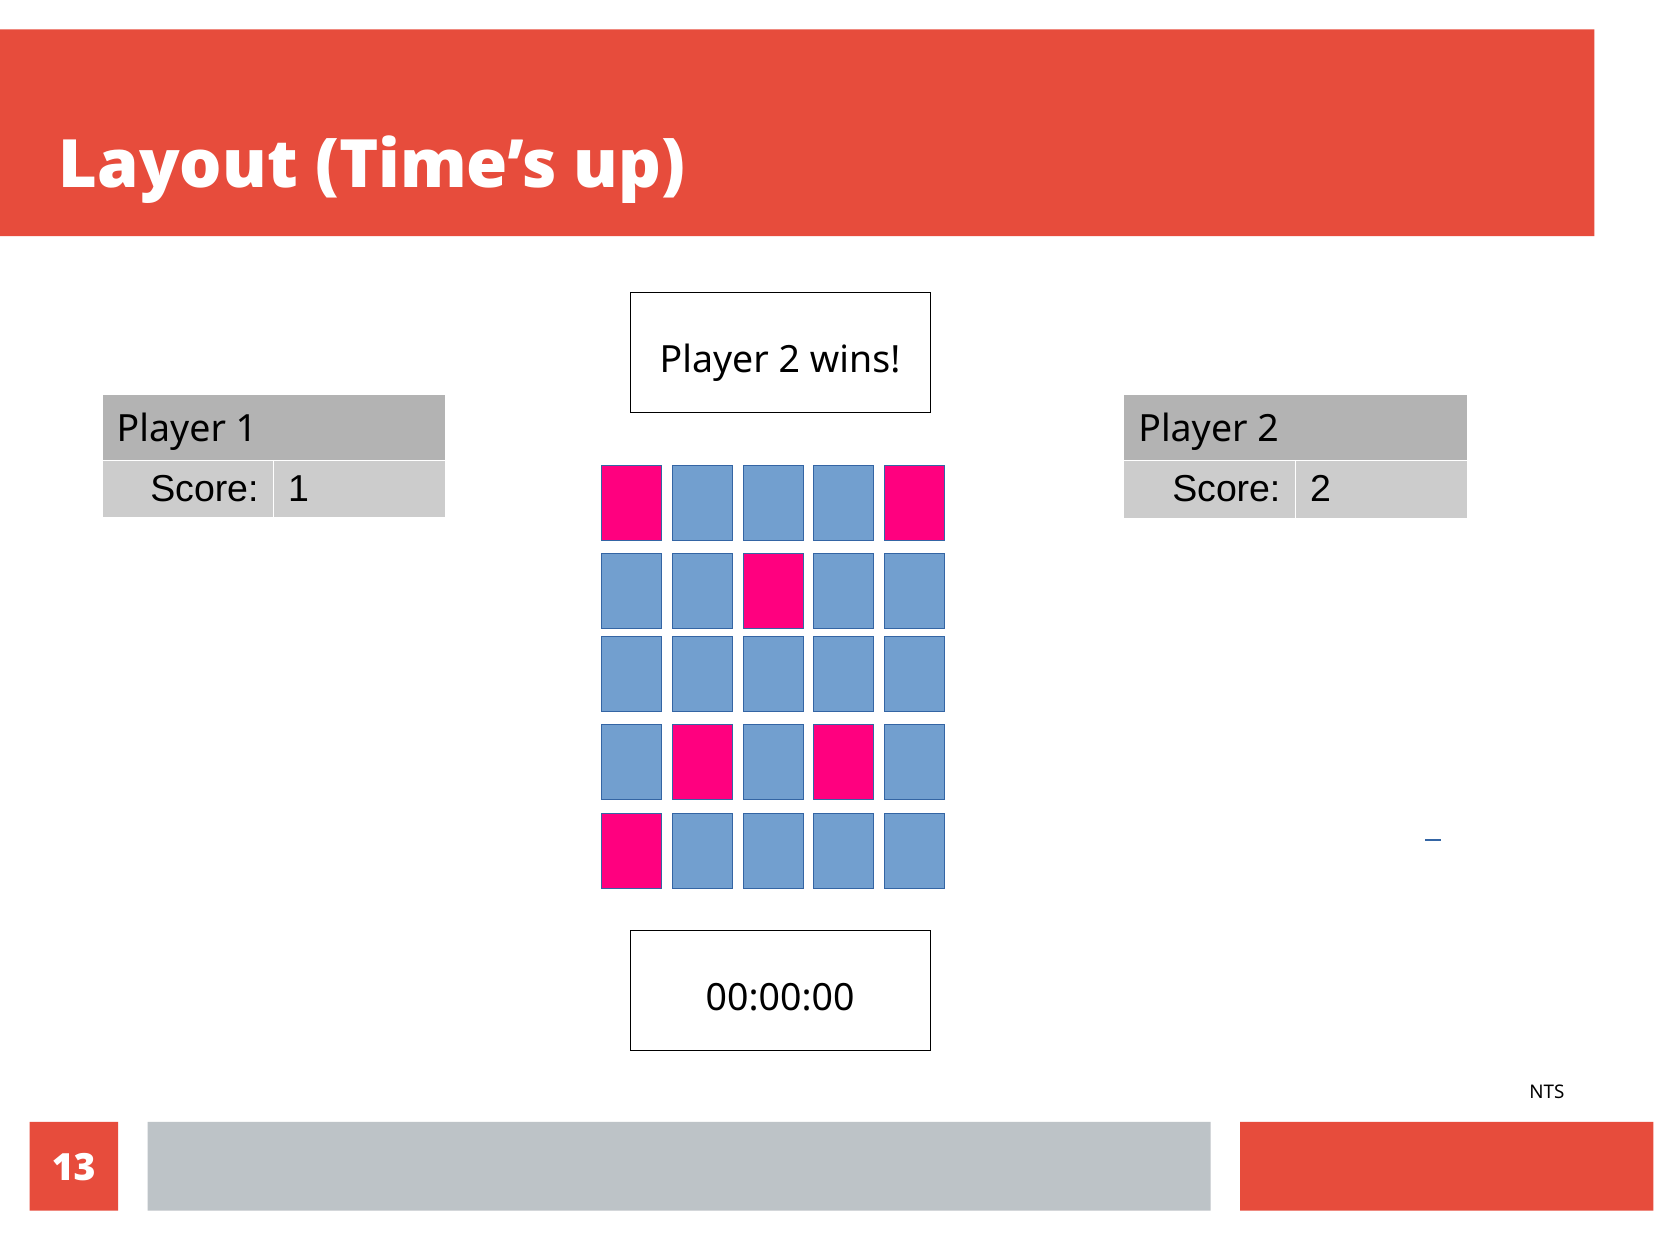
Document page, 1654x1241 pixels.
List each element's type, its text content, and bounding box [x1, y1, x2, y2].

table_header Player 2 [1124, 395, 1467, 460]
text_box [630, 386, 931, 413]
text_box [672, 465, 733, 541]
text_box [601, 465, 662, 541]
text_box [743, 813, 804, 889]
text_box [630, 1024, 931, 1051]
text_box [743, 724, 804, 800]
text_box NTS [1514, 1070, 1635, 1108]
text_box [672, 724, 733, 800]
text_box [884, 636, 945, 712]
text_box [601, 636, 662, 712]
text_box [672, 553, 733, 629]
text_box Player 2 wins! [630, 325, 931, 386]
text_box [884, 465, 945, 541]
table_cell 1 [274, 461, 445, 517]
text_box [743, 465, 804, 541]
text_box [884, 553, 945, 629]
text_box [884, 724, 945, 800]
text_box [743, 553, 804, 629]
table_cell Score: [1124, 461, 1295, 518]
text_box [672, 636, 733, 712]
text_box [813, 553, 874, 629]
text_box [672, 813, 733, 889]
title Layout (Time’s up) [59, 58, 1595, 207]
table_header Player 1 [103, 395, 445, 460]
table_cell 2 [1296, 461, 1467, 518]
text_box [813, 813, 874, 889]
text_box [884, 813, 945, 889]
text_box [743, 636, 804, 712]
text_box [813, 636, 874, 712]
text_box 00:00:00 [630, 963, 931, 1024]
text_box [601, 553, 662, 629]
table_cell Score: [103, 461, 273, 517]
text_box [813, 724, 874, 800]
text_box [601, 724, 662, 800]
text_box [630, 930, 931, 963]
text_box [813, 465, 874, 541]
text_box [630, 292, 931, 325]
text_box [601, 813, 662, 889]
